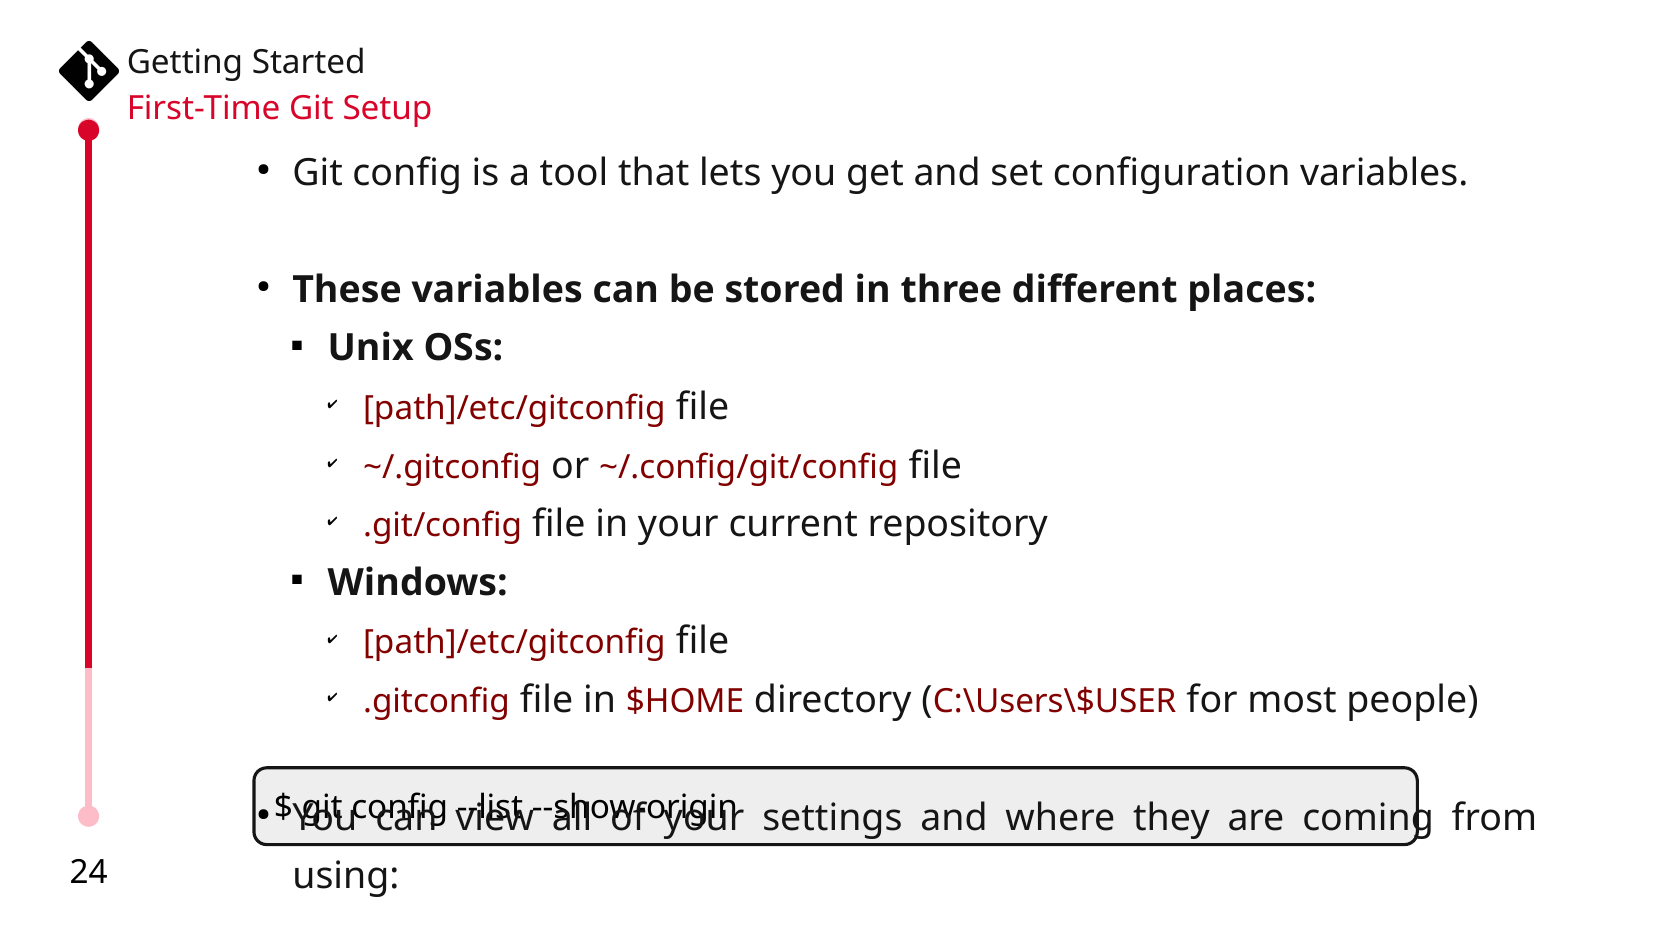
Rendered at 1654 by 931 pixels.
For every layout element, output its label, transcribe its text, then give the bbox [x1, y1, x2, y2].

text_box 24 [47, 840, 130, 889]
picture [59, 41, 119, 101]
text_box Getting Started First-Time Git Setup [112, 31, 1536, 113]
text_box $ git config --list --show-origin [257, 840, 1415, 845]
text_box Git config is a tool that lets you get and set configuration variables. These variables can be stored in three different places: Unix OSs: [path]/etc/gitconfig file ~/.gitconfig or ~/.config/git/config file .git/config file in your current repository Windows: [path]/etc/gitconfig file .gitconfig file in $HOME directory (C:\Users\$USER for most people) You can view all of your settings and where they are coming from using: [242, 129, 1554, 840]
